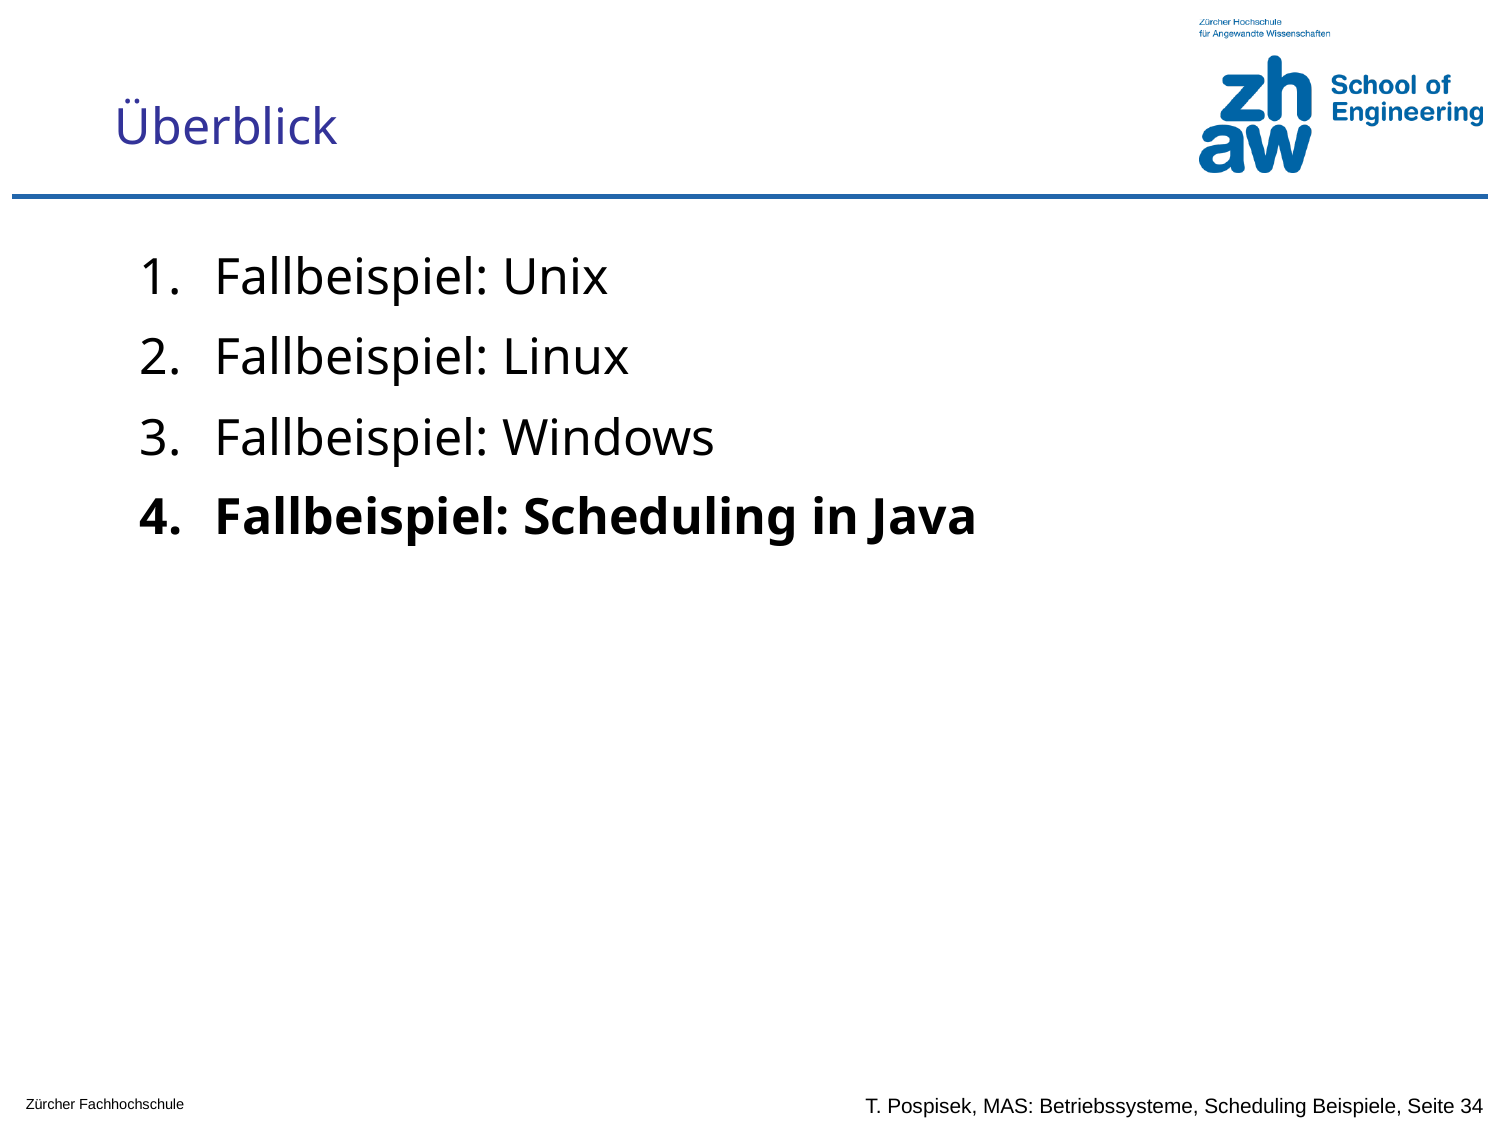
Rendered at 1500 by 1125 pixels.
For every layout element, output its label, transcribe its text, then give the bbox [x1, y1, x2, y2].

title Überblick [99, 50, 1379, 163]
picture [1199, 19, 1483, 173]
text_box Fallbeispiel: Unix Fallbeispiel: Linux Fallbeispiel: Windows Fallbeispiel: Scheduling in Java [124, 237, 1338, 675]
